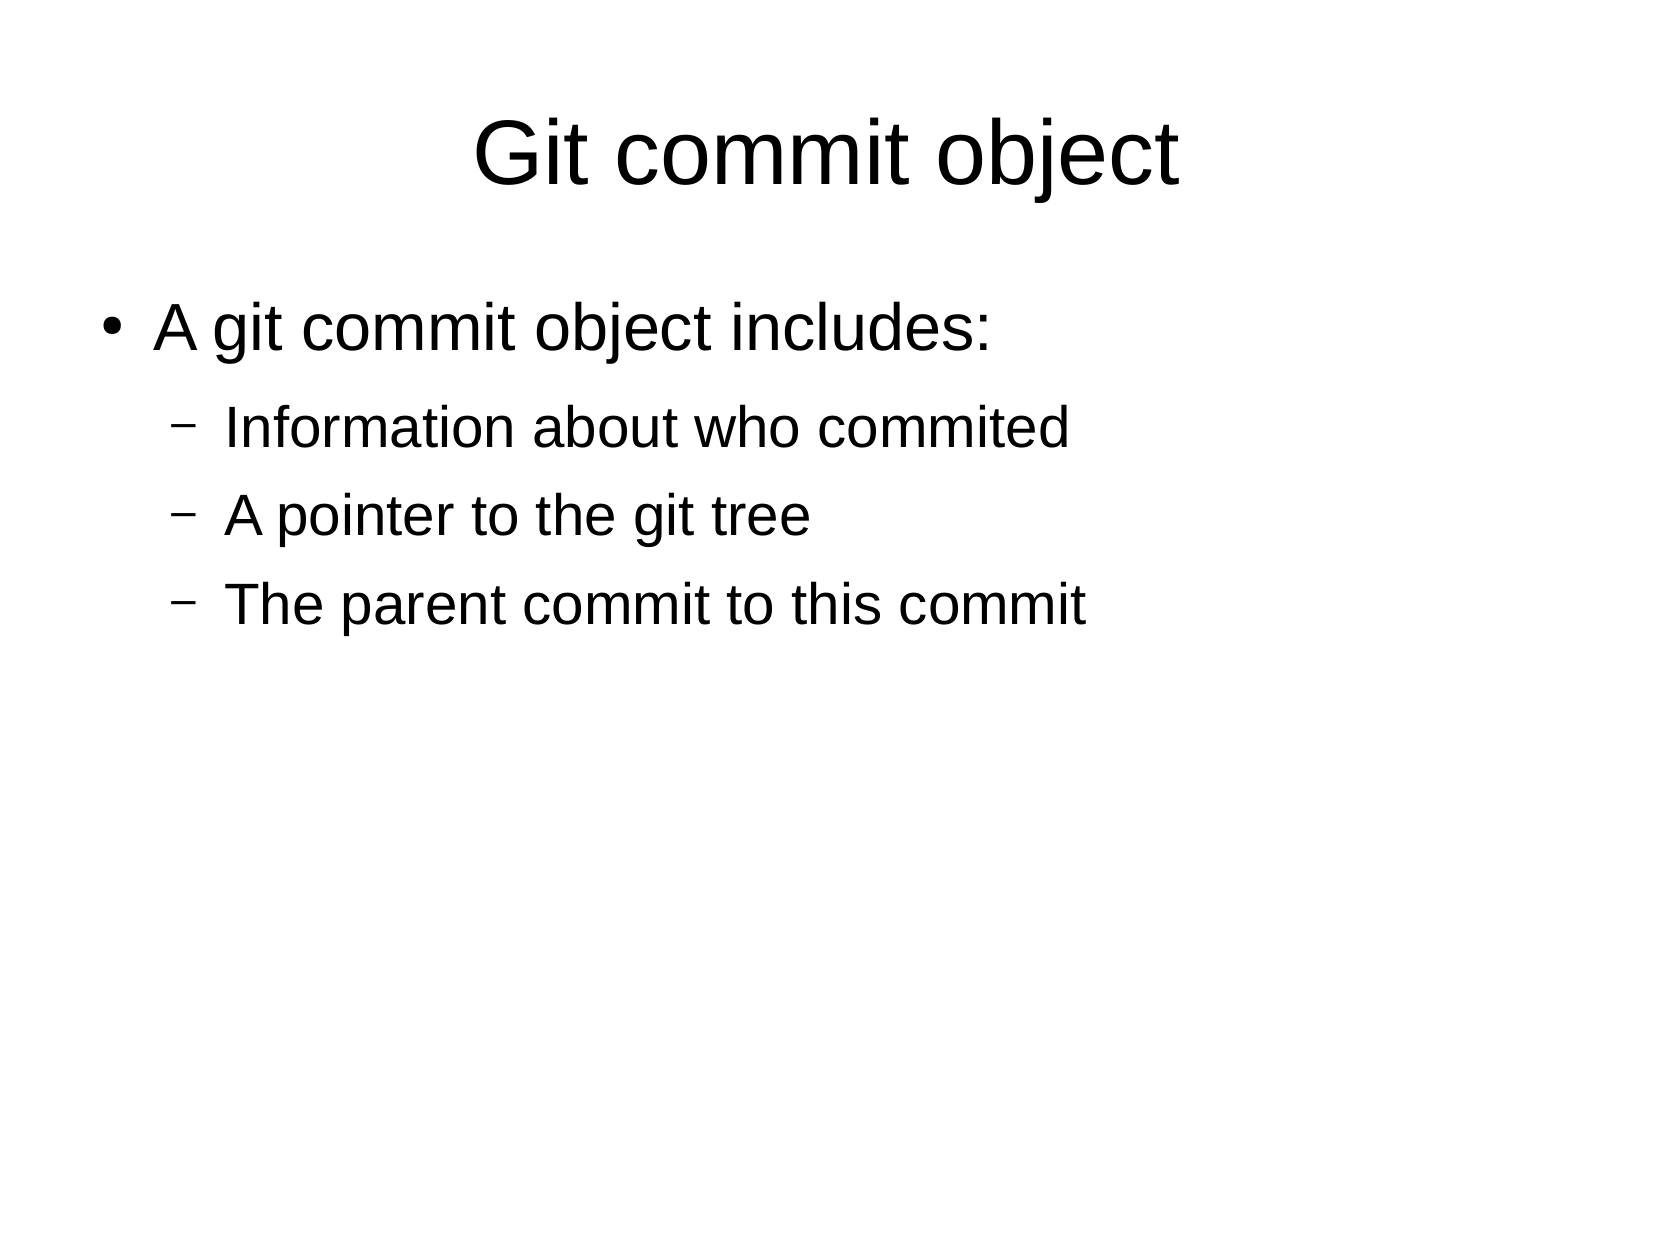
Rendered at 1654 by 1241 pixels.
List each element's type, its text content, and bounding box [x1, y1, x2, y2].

list A git commit object includes: Information about who commited A pointer to the git tree The parent commit to this commit [82, 290, 1538, 1010]
title Git commit object [82, 49, 1571, 257]
